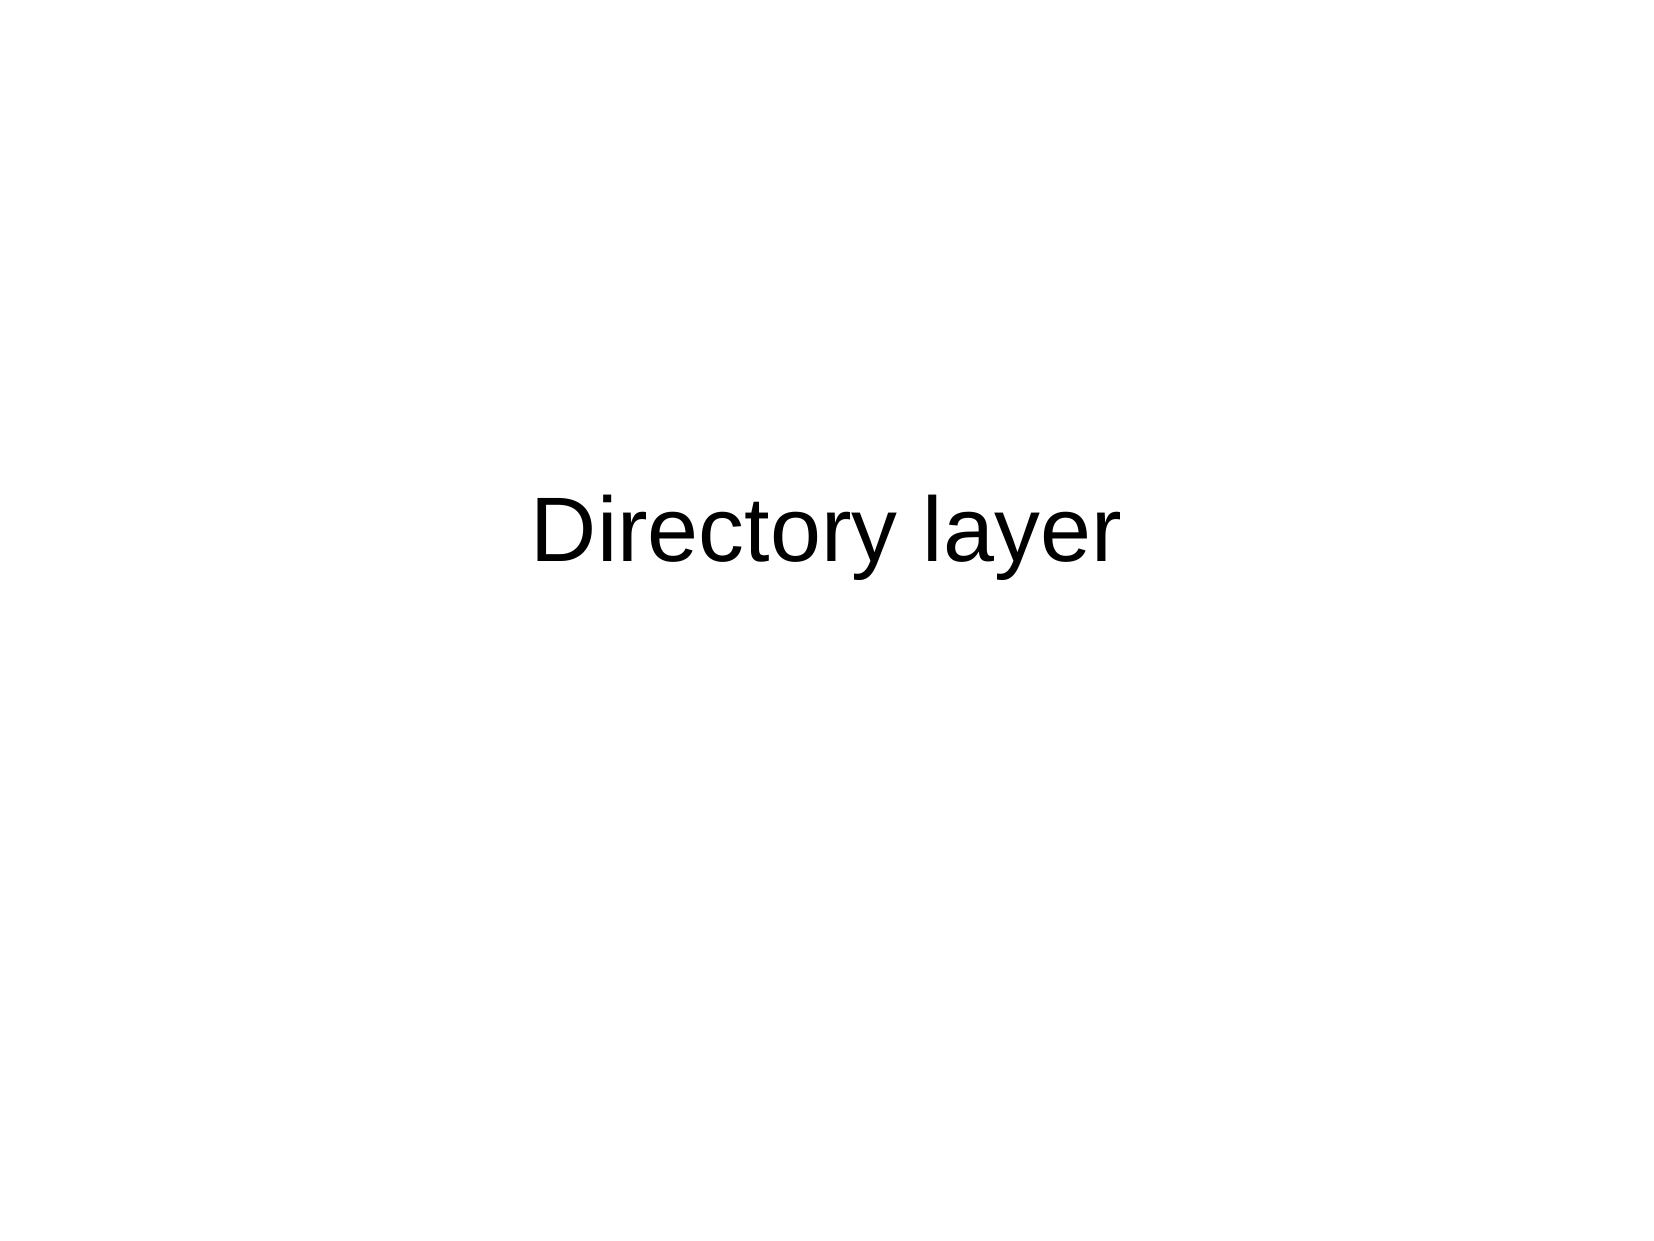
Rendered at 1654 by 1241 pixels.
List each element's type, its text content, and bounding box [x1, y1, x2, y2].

subtitle Directory layer [82, 49, 1571, 1010]
